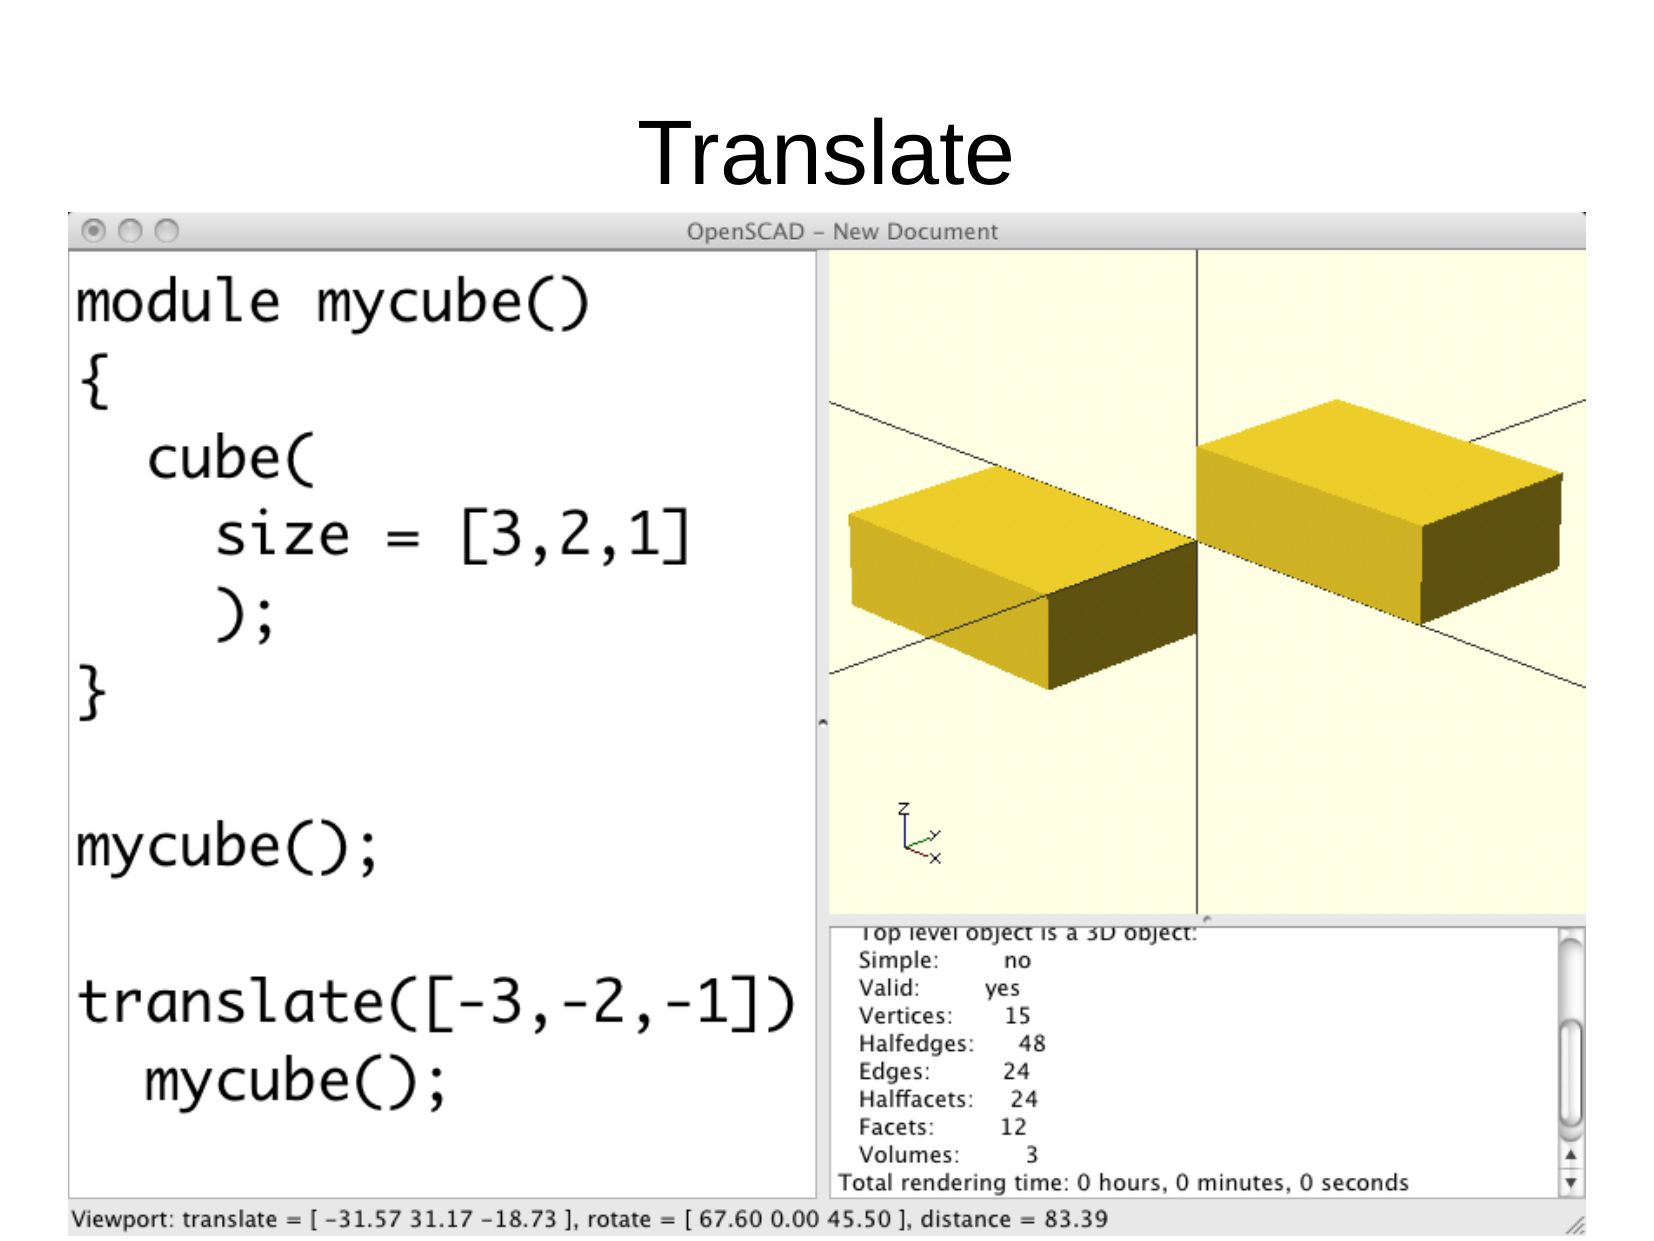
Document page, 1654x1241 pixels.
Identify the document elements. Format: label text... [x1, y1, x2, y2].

title Translate [82, 49, 1571, 212]
picture [68, 212, 1586, 1236]
